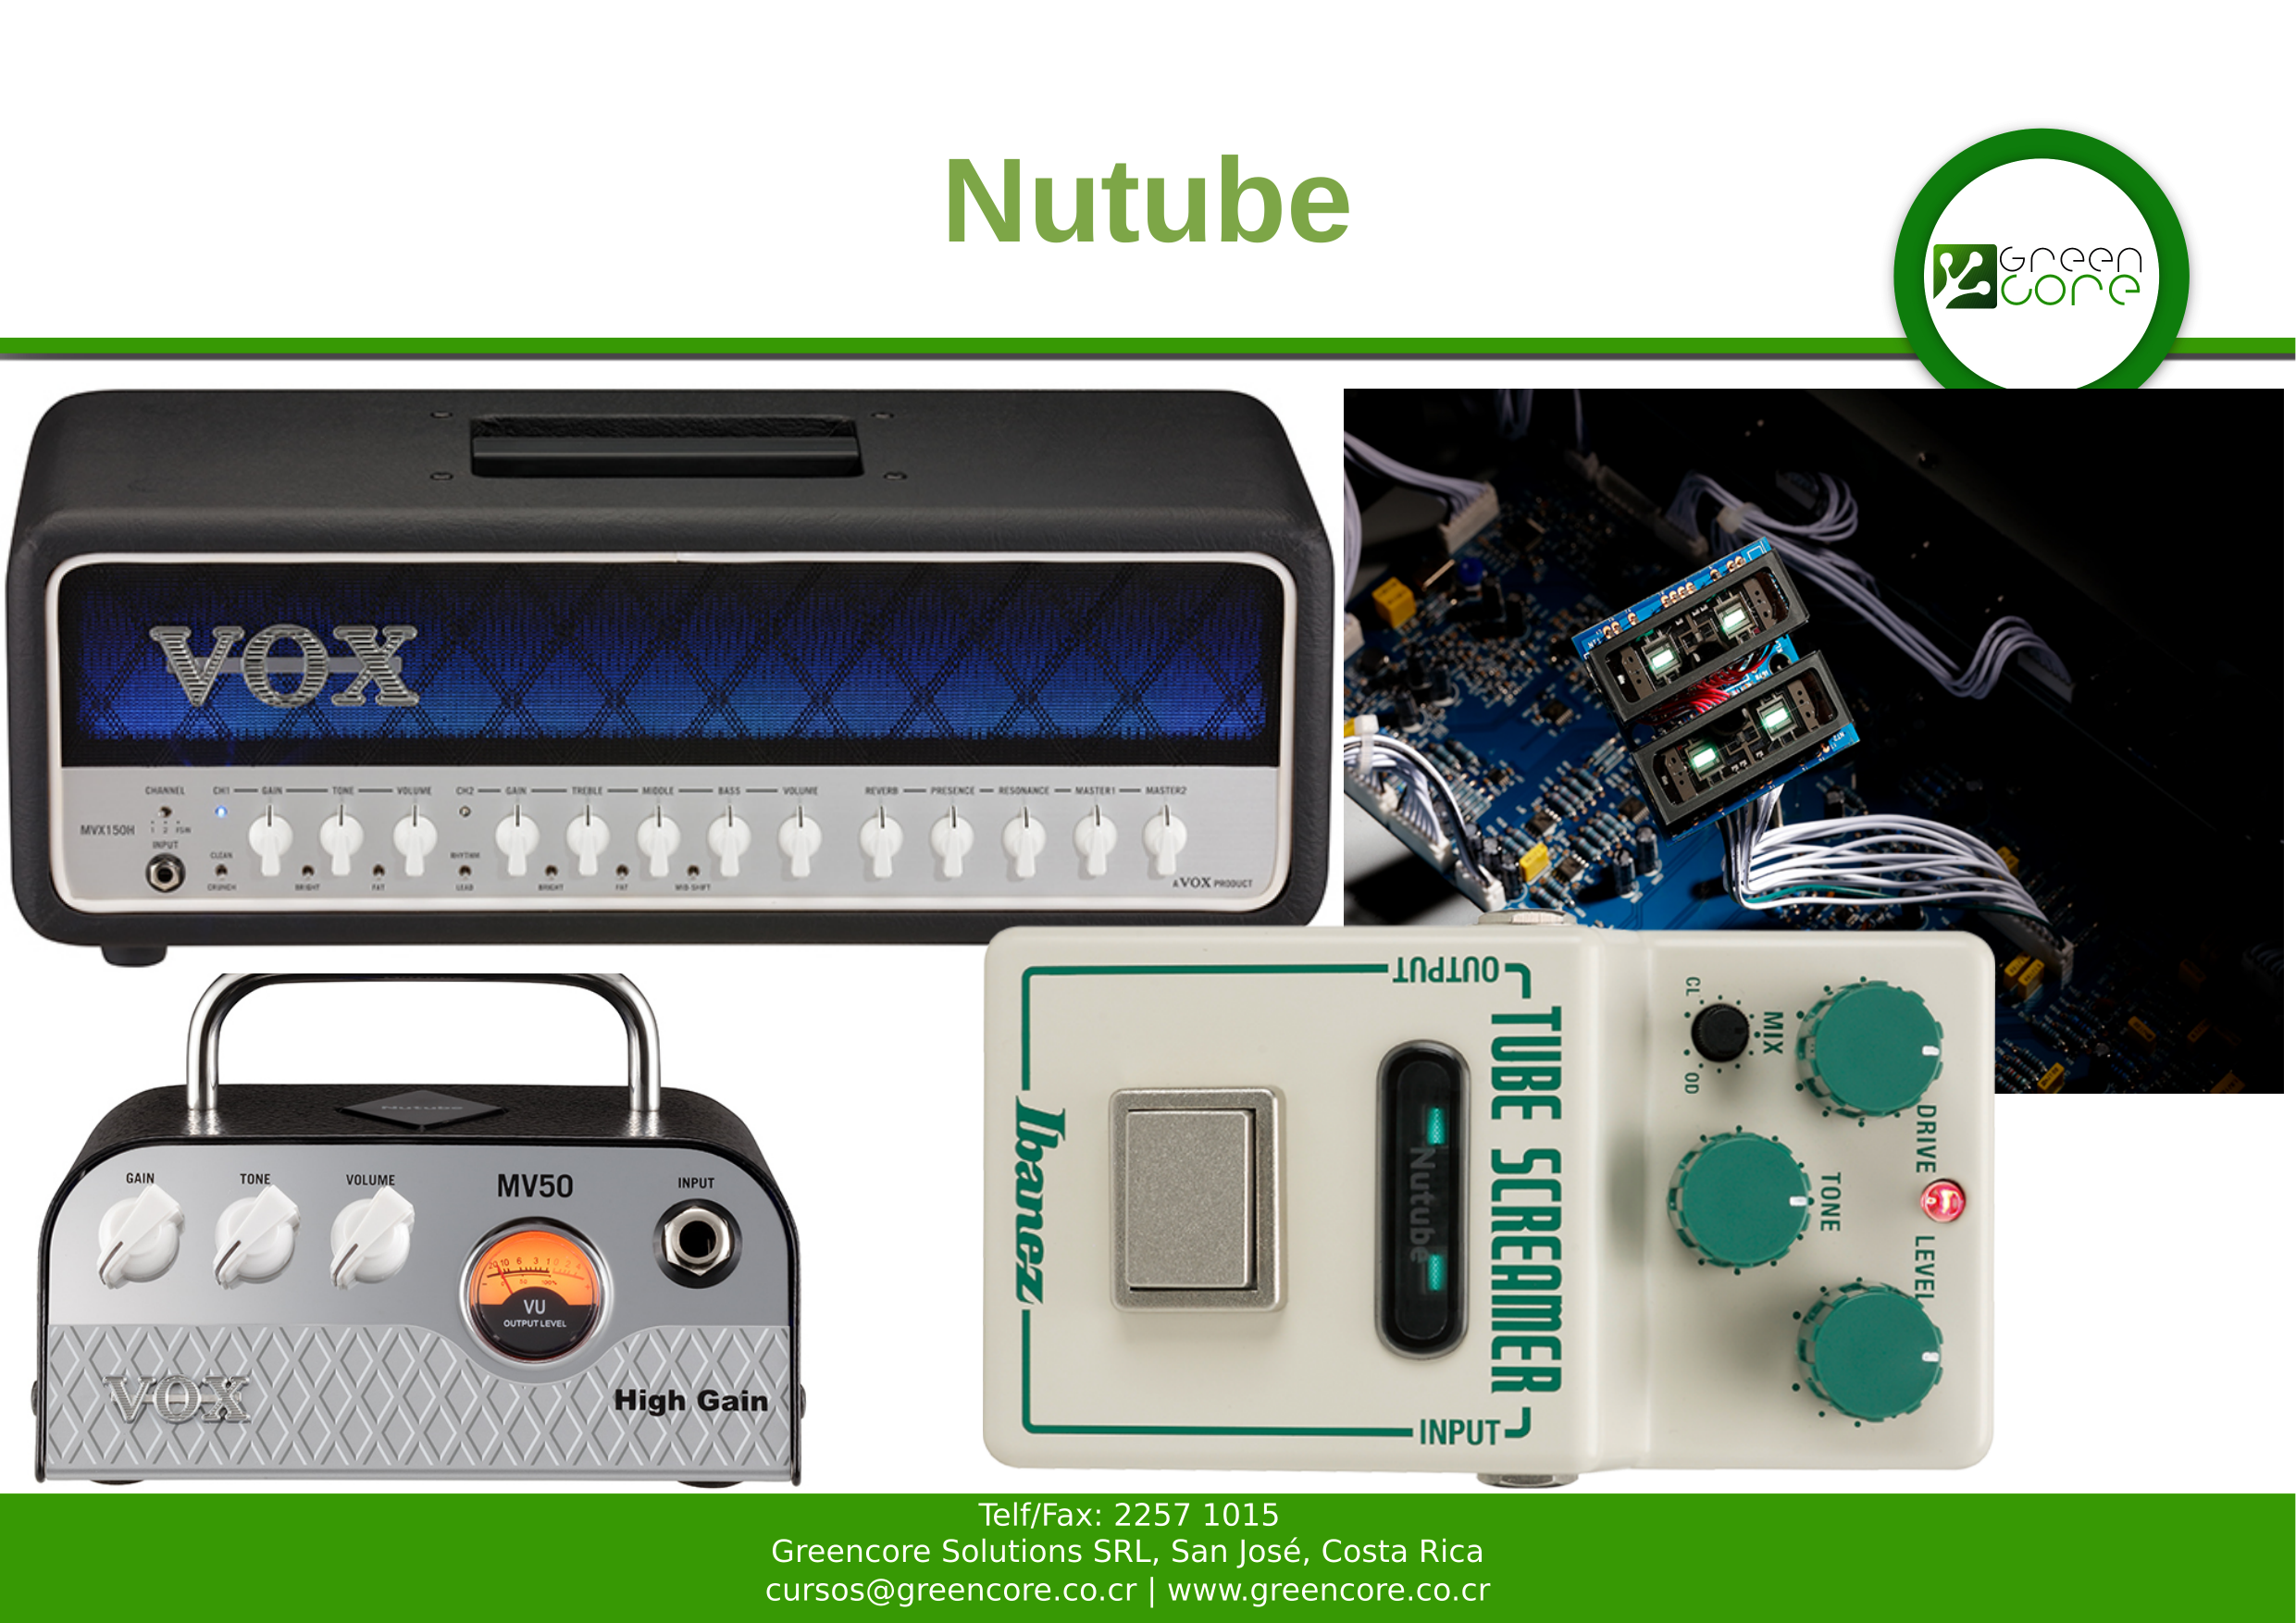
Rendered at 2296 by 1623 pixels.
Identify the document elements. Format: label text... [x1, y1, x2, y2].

picture [0, 0, 2296, 1623]
title Nutube [115, 64, 2181, 336]
